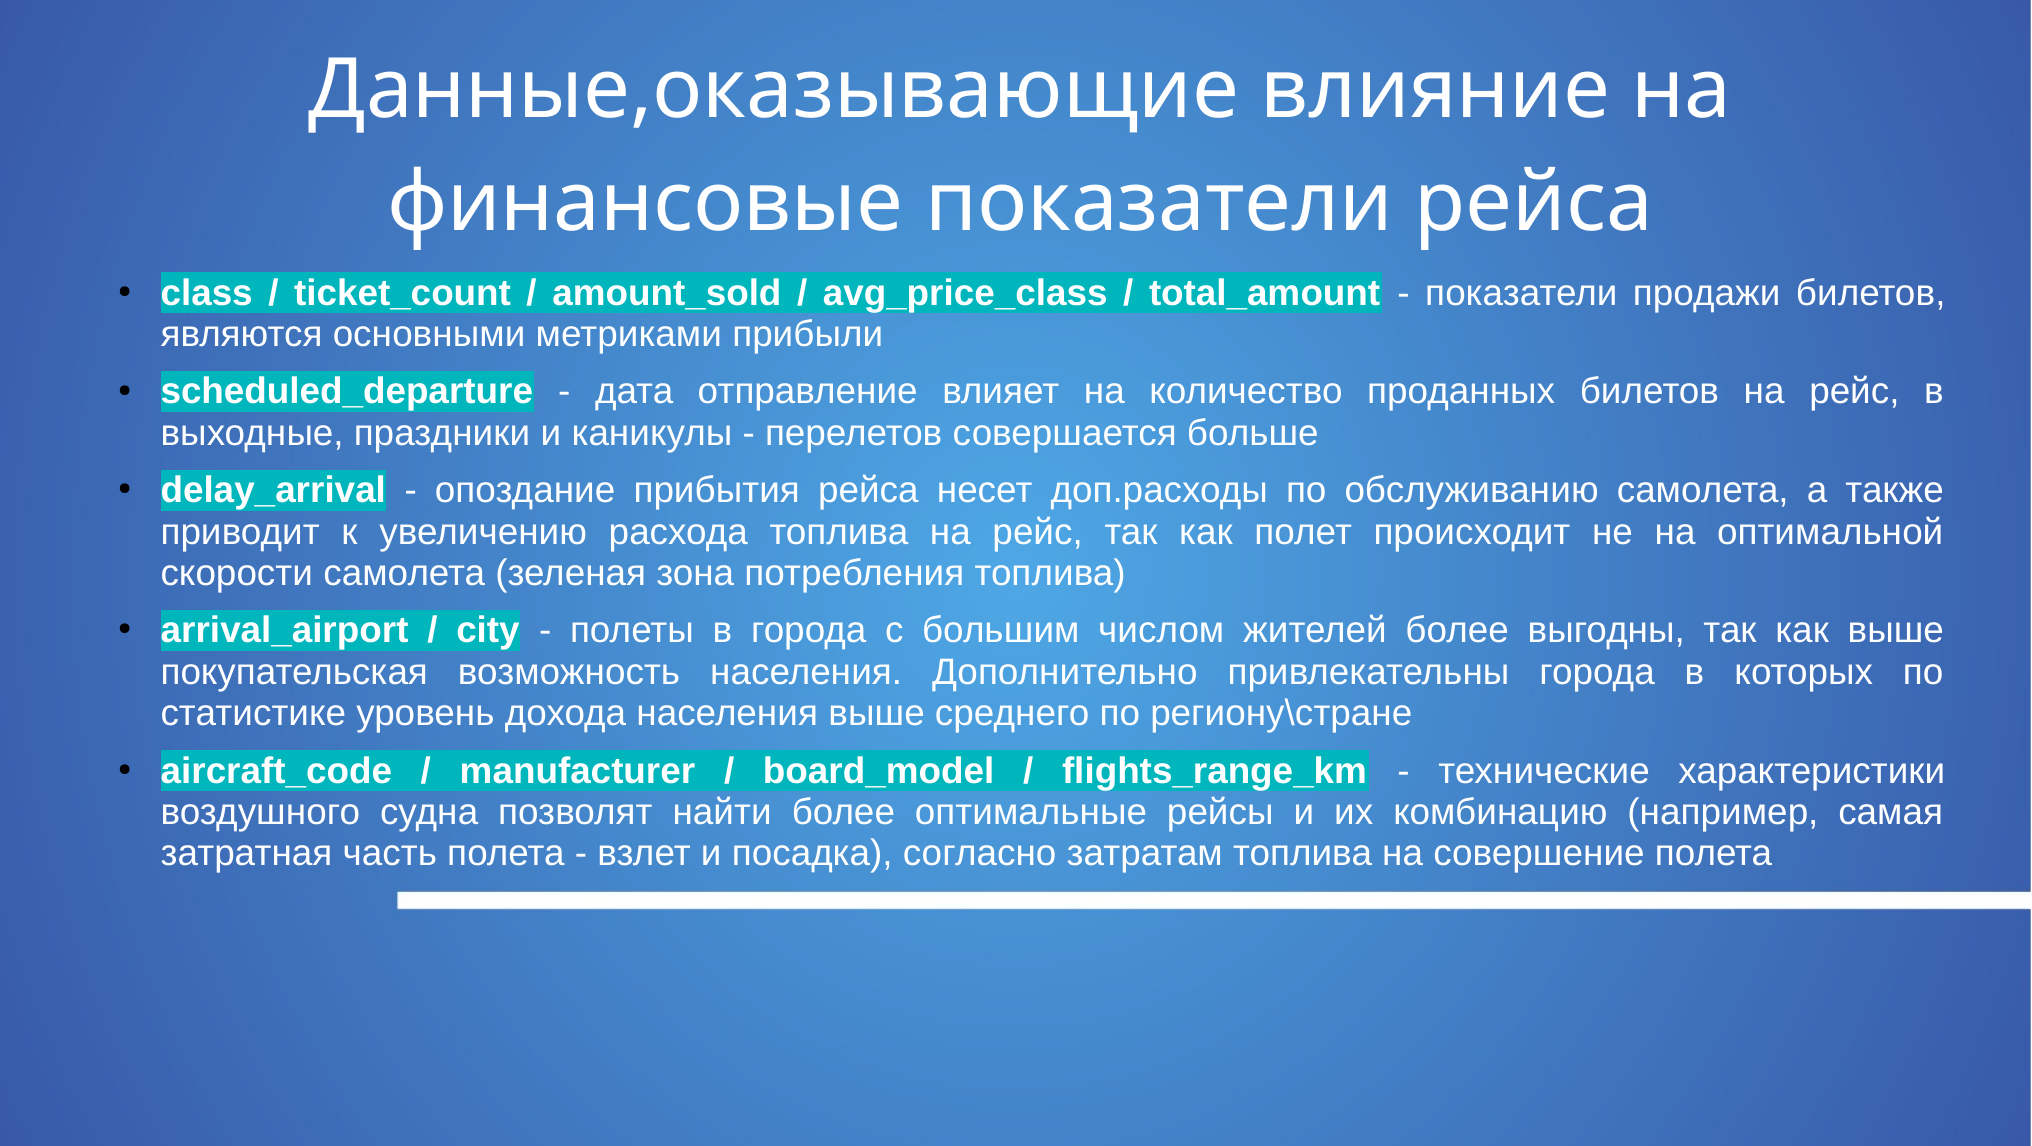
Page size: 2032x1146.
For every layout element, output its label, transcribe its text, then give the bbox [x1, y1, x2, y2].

list class / ticket_count / amount_sold / avg_price_class / total_amount - показатели продажи билетов, являются основными метриками прибыли scheduled_departure - дата отправление влияет на количество проданных билетов на рейс, в выходные, праздники и каникулы - перелетов совершается больше delay_arrival - опоздание прибытия рейса несет доп.расходы по обслуживанию самолета, а также приводит к увеличению расхода топлива на рейс, так как полет происходит не на оптимальной скорости самолета (зеленая зона потребления топлива) arrival_airport / city - полеты в города с большим числом жителей более выгодны, так как выше покупательская возможность населения. Дополнительно привлекательны города в которых по статистике уровень дохода населения выше среднего по региону\стране aircraft_code / manufacturer / board_model / flights_range_km - технические характеристики воздушного судна позволят найти более оптимальные рейсы и их комбинацию (например, самая затратная часть полета - взлет и посадка), согласно затратам топлива на совершение полета [118, 271, 1947, 886]
title Данные,оказывающие влияние на финансовые показатели рейса [106, 35, 1935, 249]
picture [0, 0, 2032, 1146]
